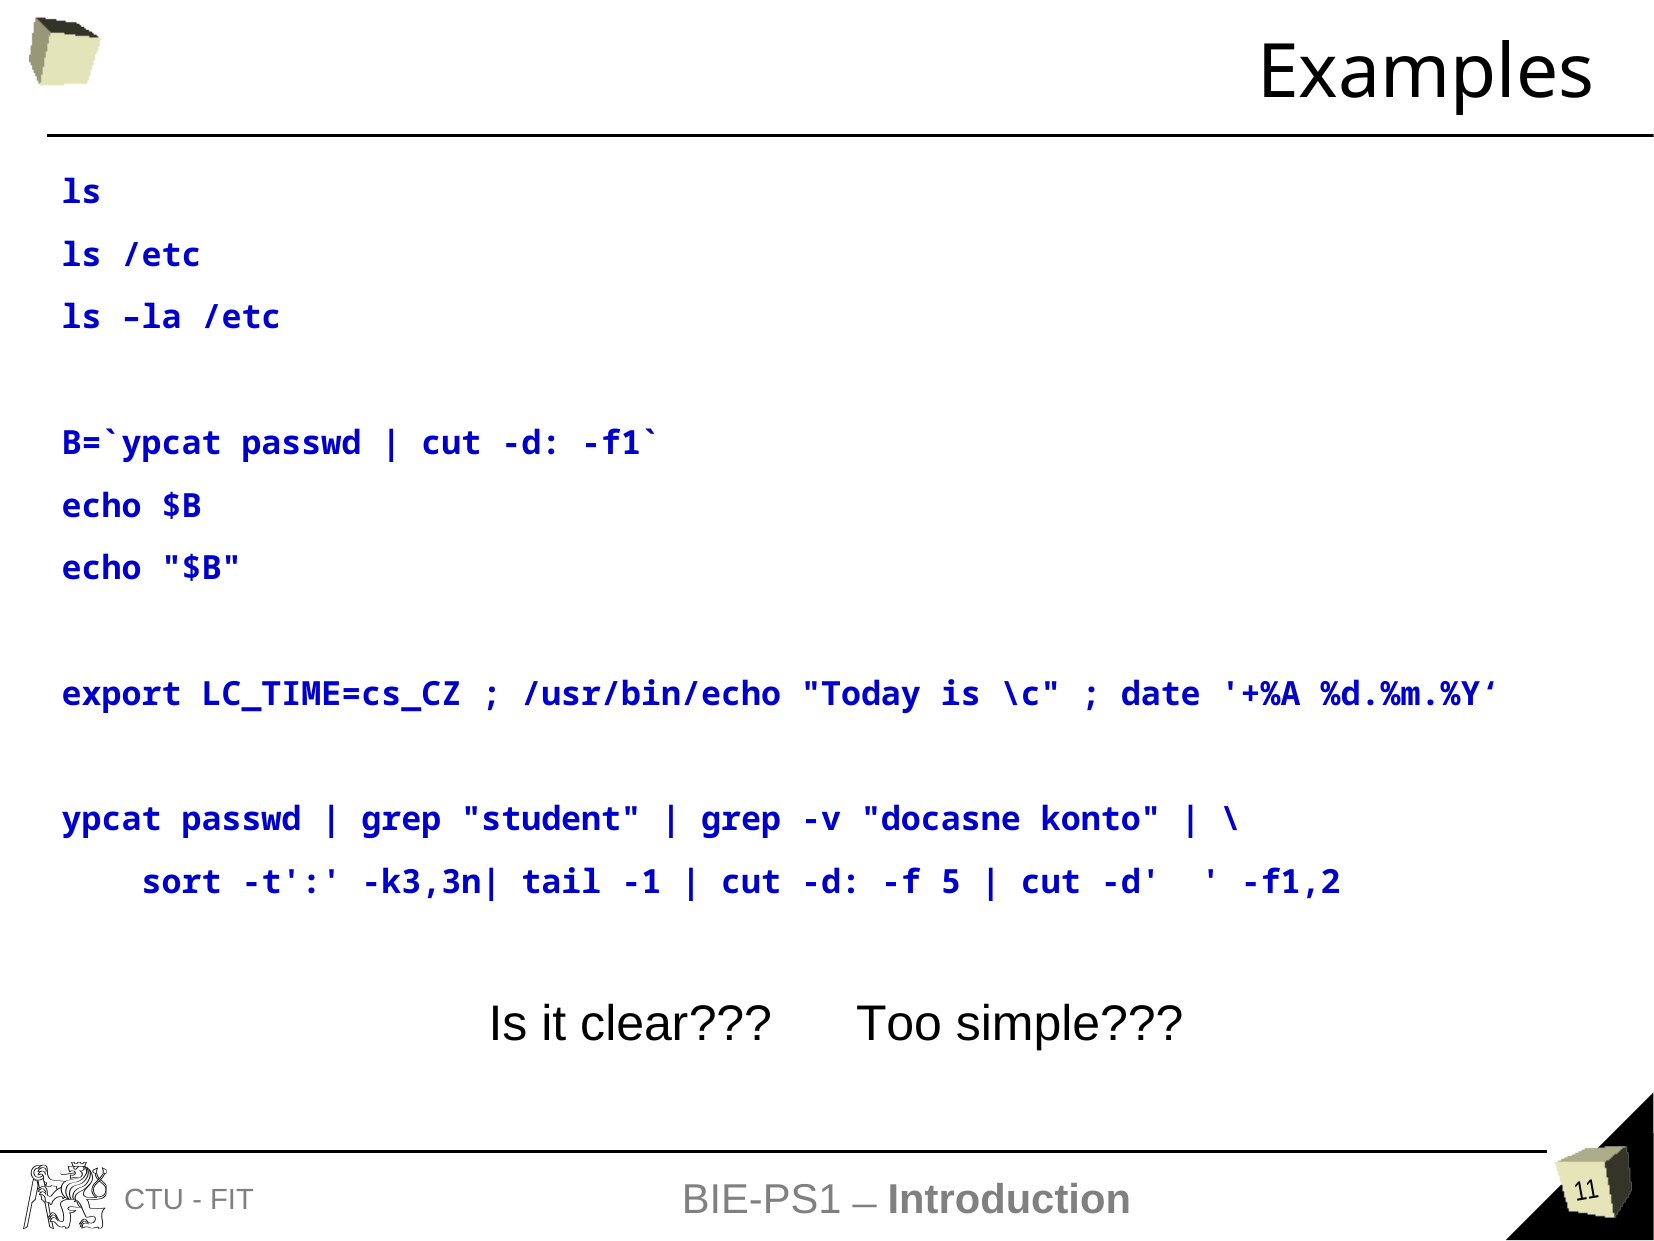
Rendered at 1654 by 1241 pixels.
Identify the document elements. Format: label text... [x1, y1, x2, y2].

picture [1555, 1145, 1635, 1221]
picture [23, 1162, 107, 1229]
list ls ls /etc ls –la /etc B=`ypcat passwd | cut -d: -f1` echo $B echo "$B" export LC_TIME=cs_CZ ; /usr/bin/echo "Today is \c" ; date '+%A %d.%m.%Y‘ ypcat passwd | grep "student" | grep -v "docasne konto" | \ sort -t':' -k3,3n| tail -1 | cut -d: -f 5 | cut -d' ' -f1,2 Is it clear??? Too simple??? [43, 177, 1611, 1134]
picture [29, 16, 105, 89]
title Examples [118, 0, 1595, 119]
